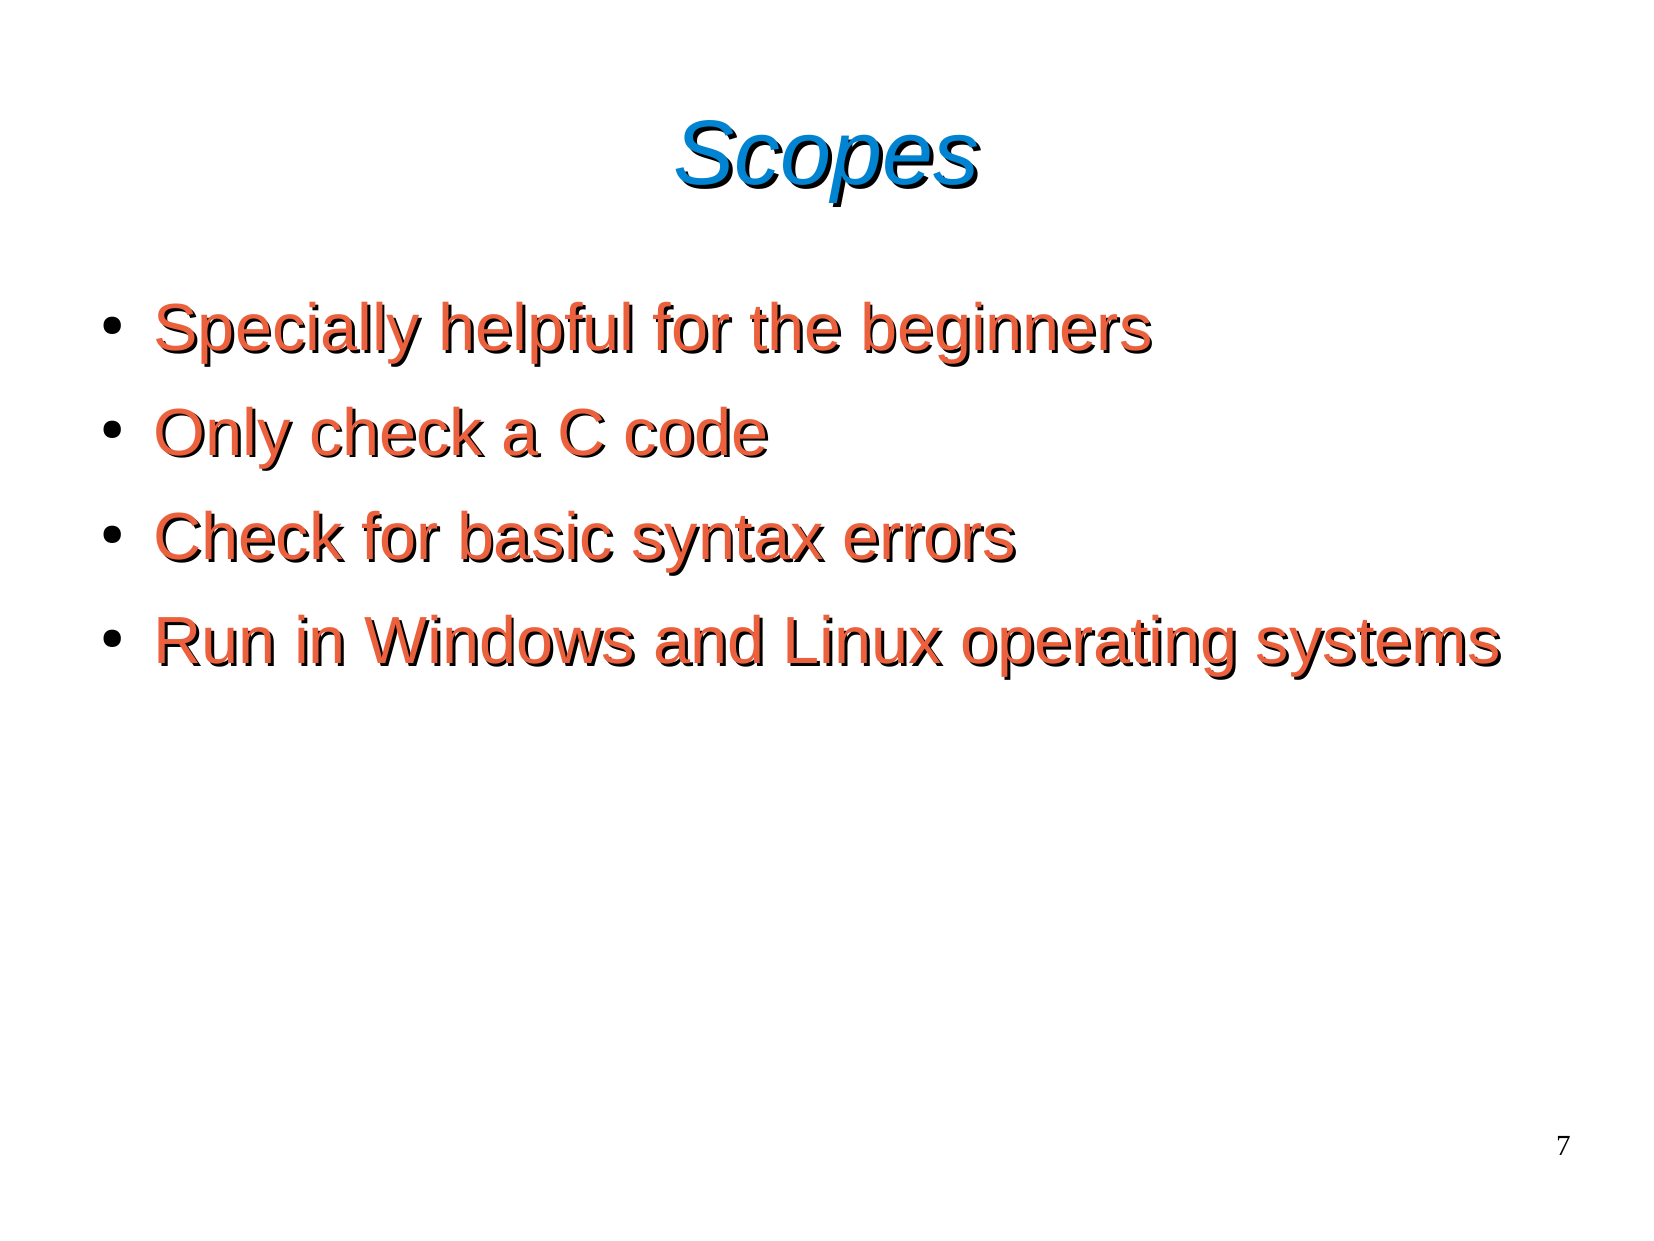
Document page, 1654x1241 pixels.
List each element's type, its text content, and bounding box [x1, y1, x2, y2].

list Specially helpful for the beginners Only check a C code Check for basic syntax errors Run in Windows and Linux operating systems [82, 290, 1538, 1010]
title Scopes [82, 49, 1571, 257]
